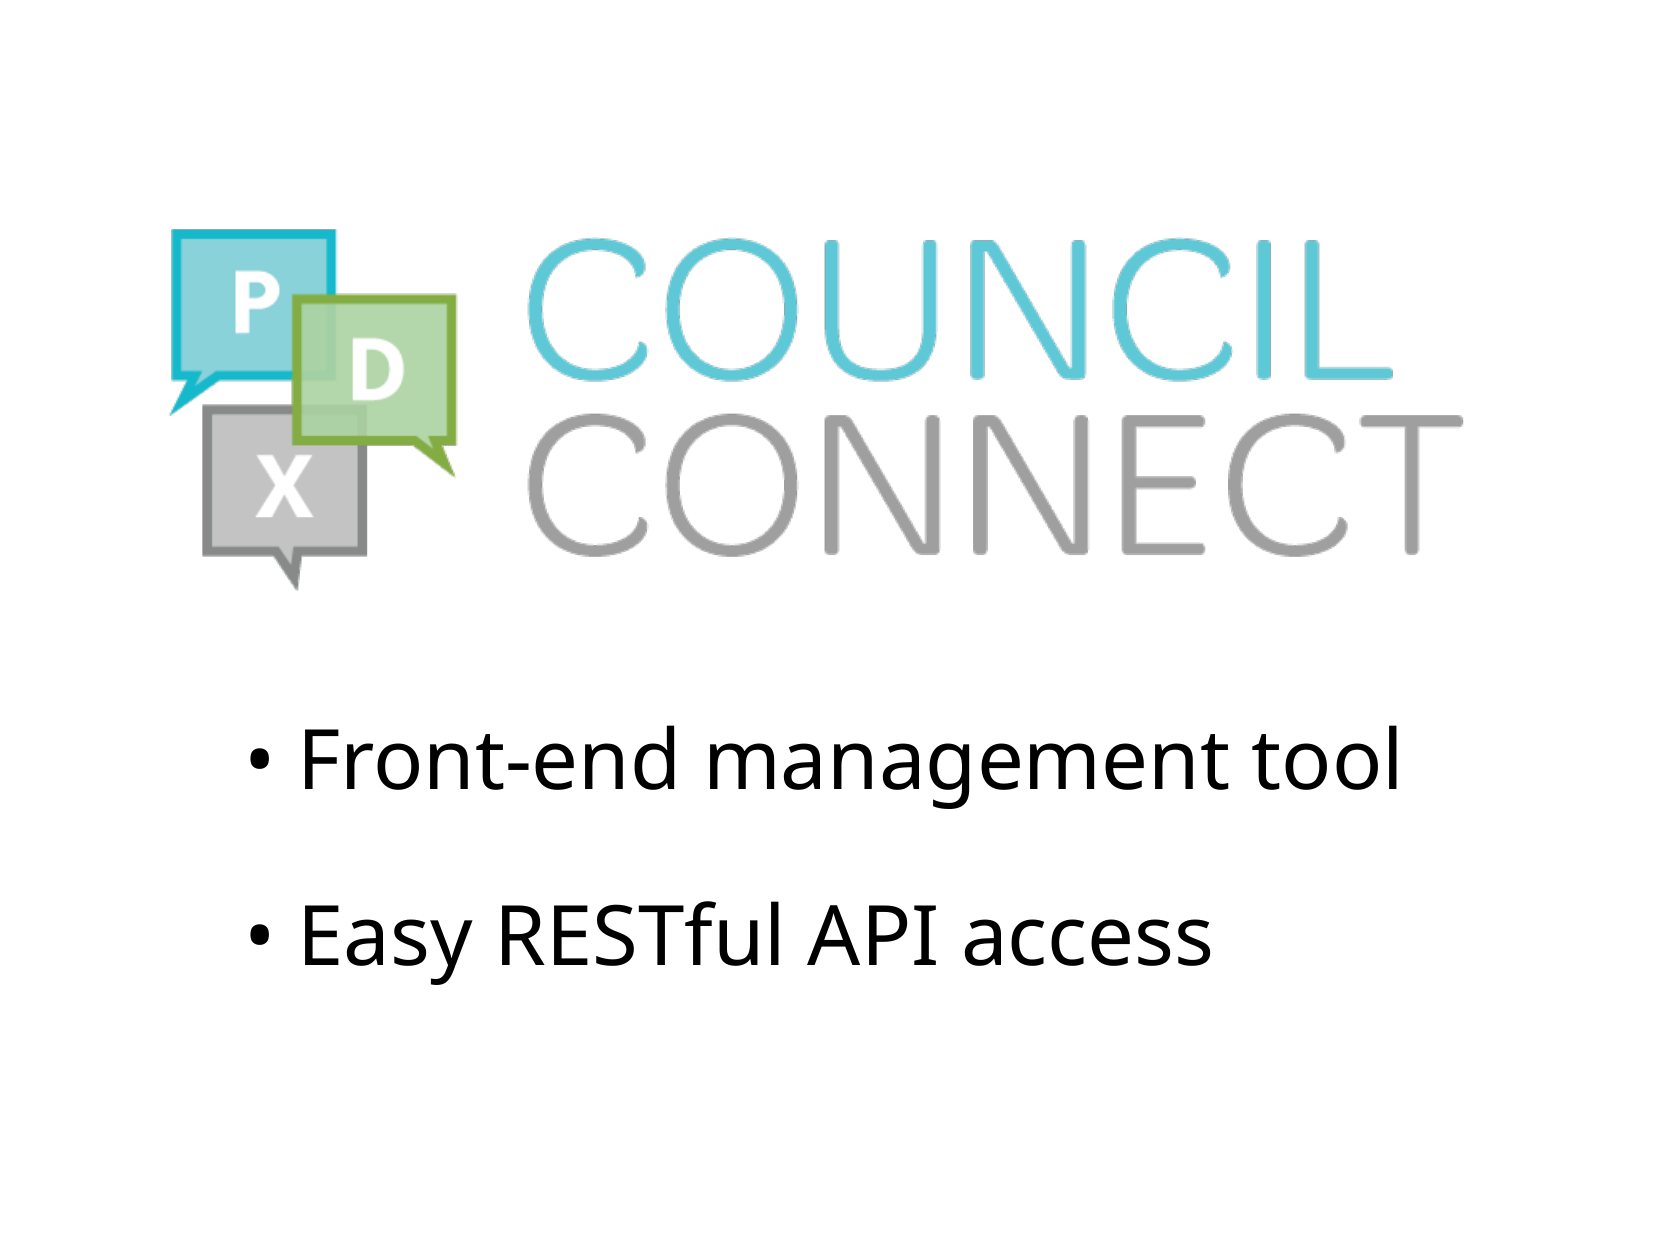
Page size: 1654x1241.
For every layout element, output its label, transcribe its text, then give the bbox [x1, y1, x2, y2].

text_box • Easy RESTful API access [244, 885, 1407, 1011]
picture [31, 0, 1607, 885]
